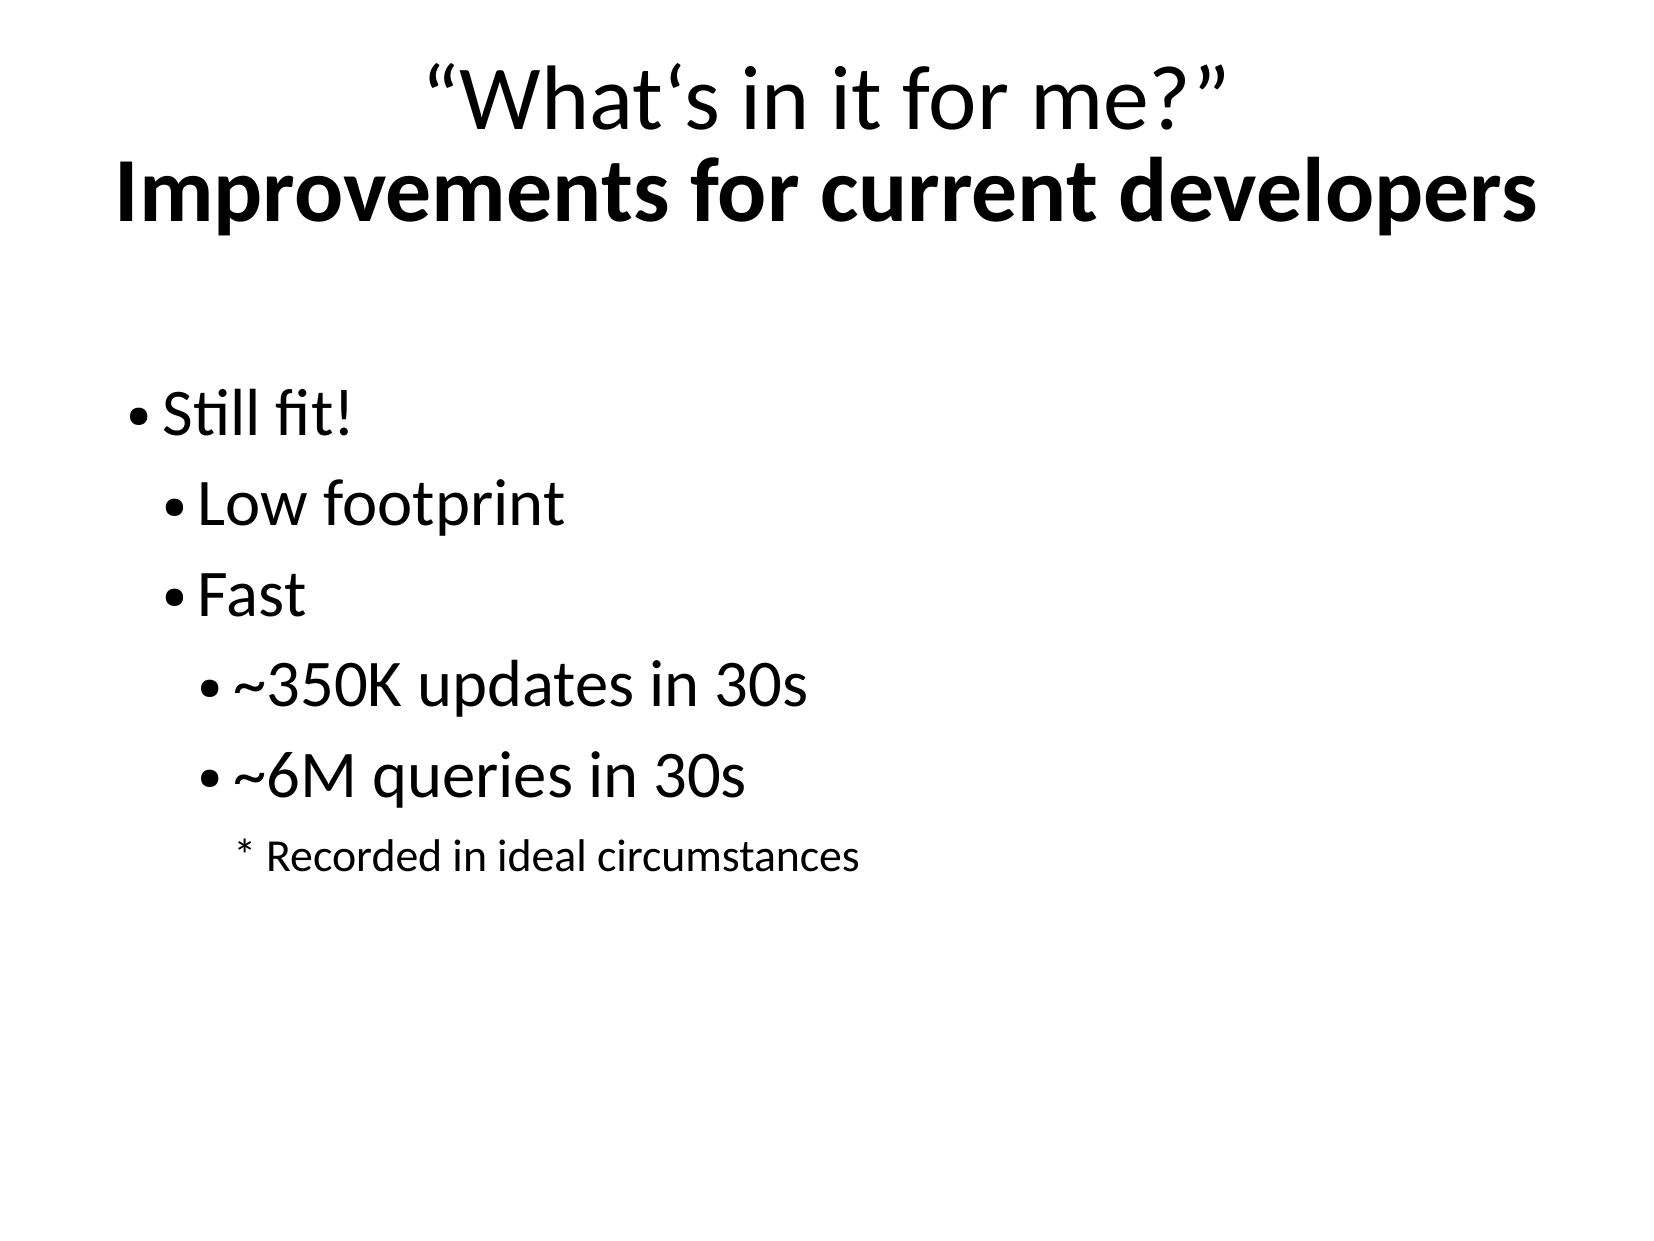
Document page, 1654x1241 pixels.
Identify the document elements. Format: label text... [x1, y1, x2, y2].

title “What‘s in it for me?” Improvements for current developers [82, 0, 1571, 319]
text_box Still fit! Low footprint Fast ~350K updates in 30s ~6M queries in 30s * Recorded in ideal circumstances [112, 377, 1654, 891]
